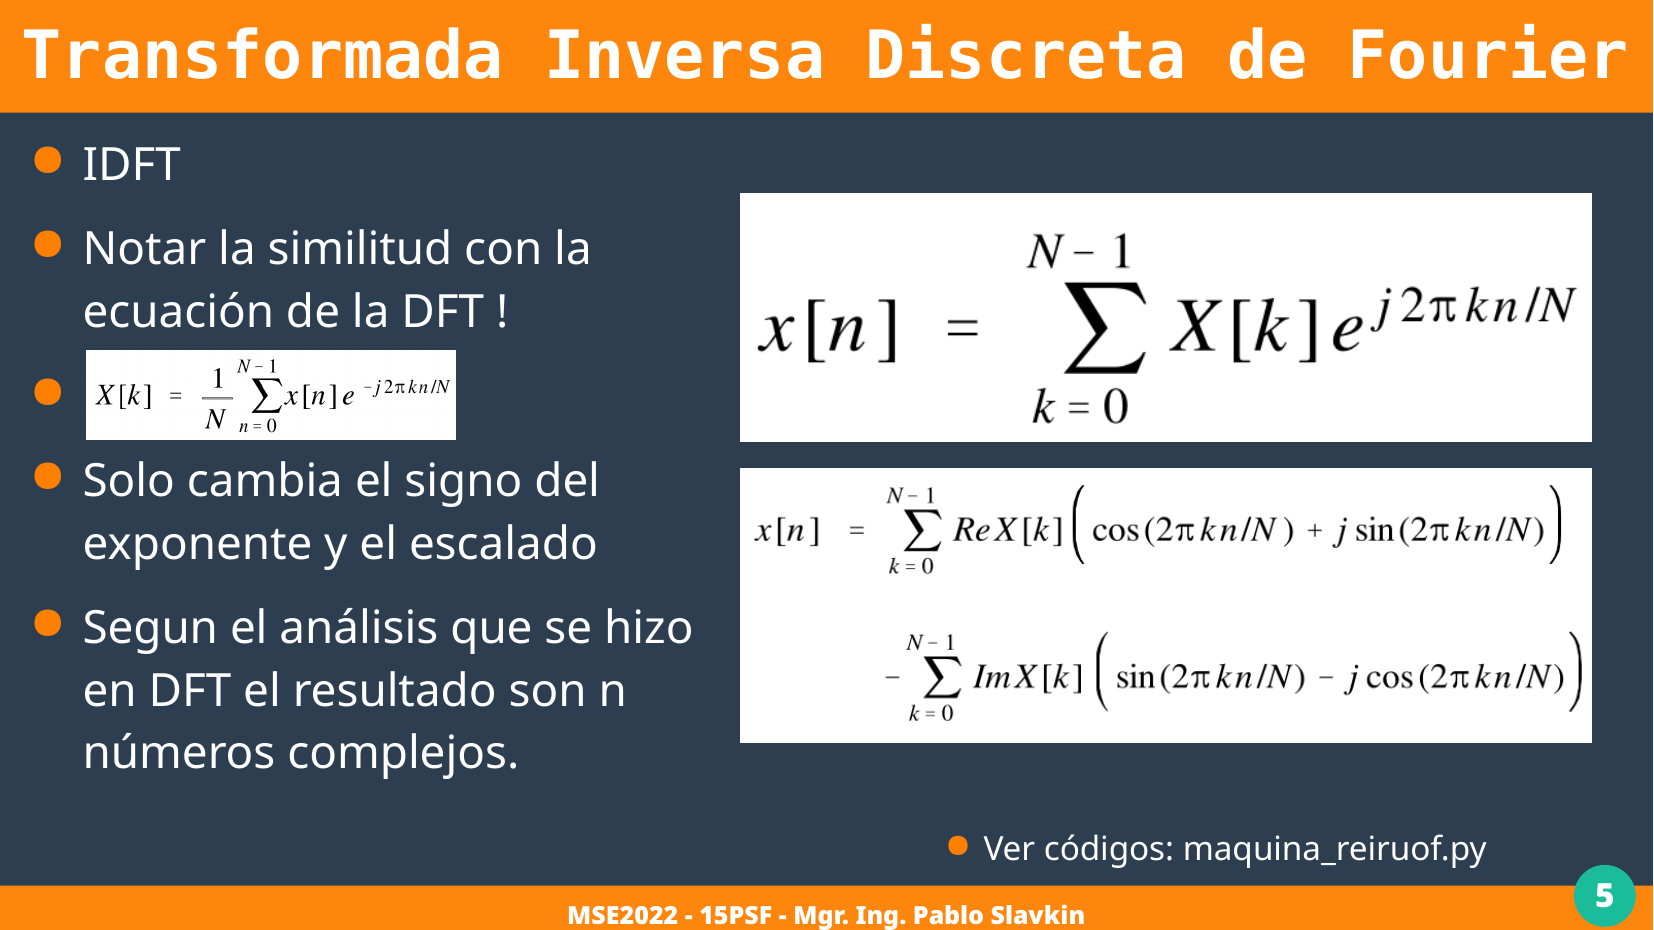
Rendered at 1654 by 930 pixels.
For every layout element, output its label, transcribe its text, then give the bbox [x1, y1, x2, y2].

title Transformada Inversa Discreta de Fourier [21, 16, 1635, 113]
list IDFT Notar la similitud con la ecuación de la DFT ! Solo cambia el signo del exponente y el escalado Segun el análisis que se hizo en DFT el resultado son n números complejos. [11, 131, 713, 826]
picture [86, 350, 456, 440]
picture [740, 193, 1592, 442]
list Ver códigos: maquina_reiruof.py [931, 825, 1495, 901]
picture [740, 468, 1592, 743]
